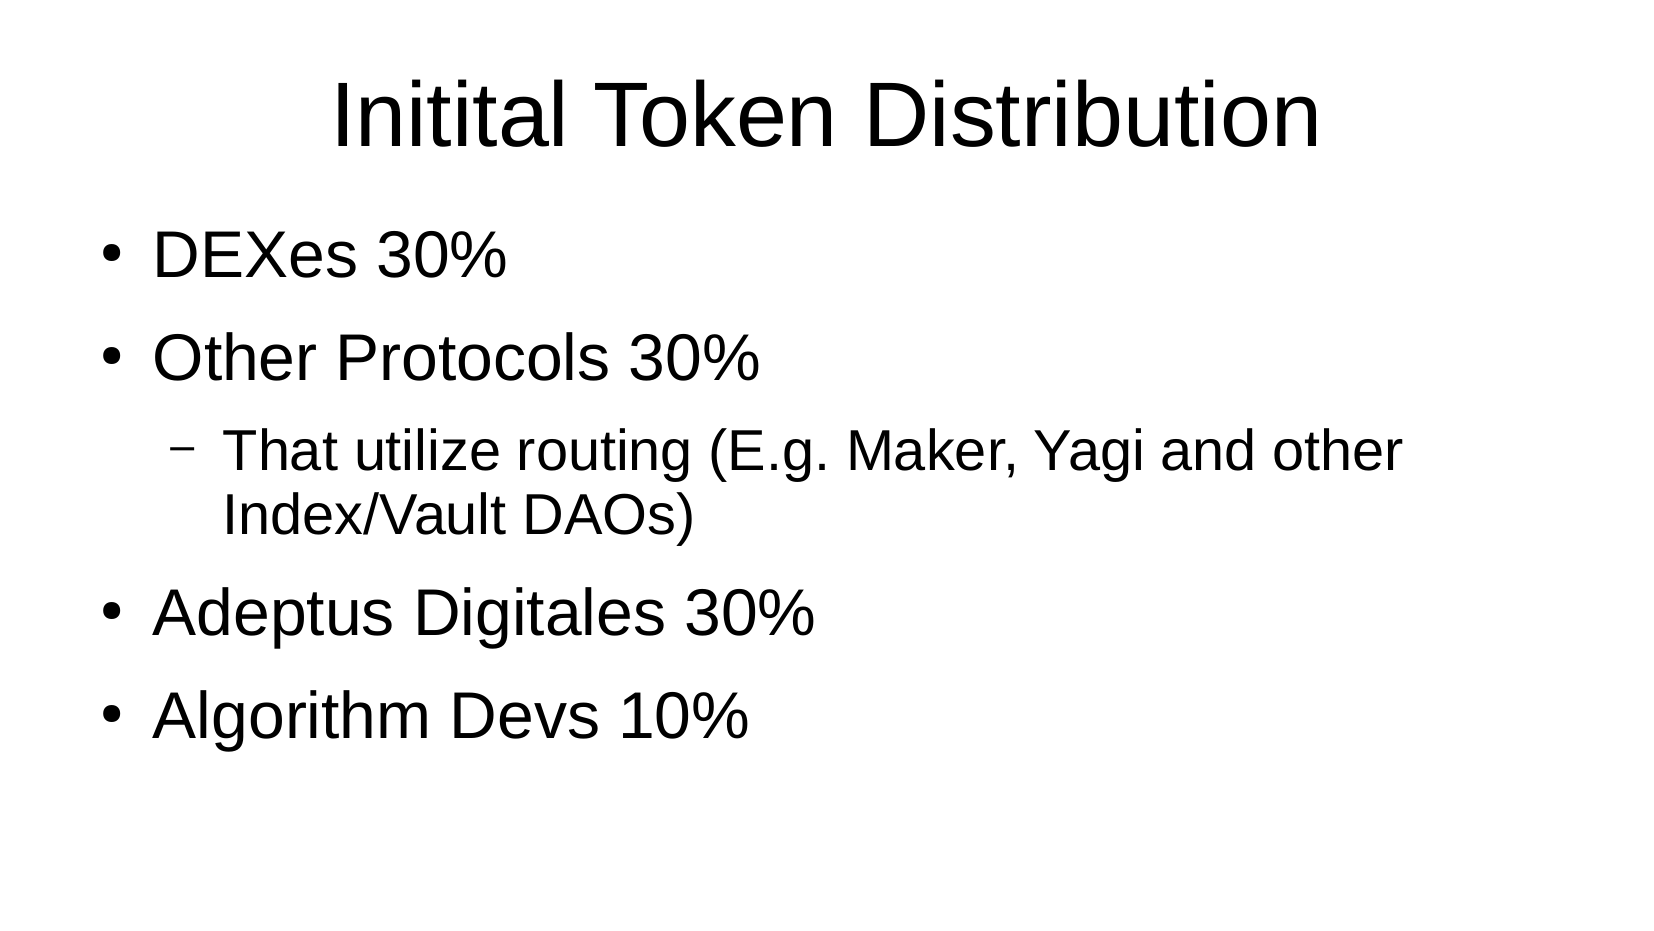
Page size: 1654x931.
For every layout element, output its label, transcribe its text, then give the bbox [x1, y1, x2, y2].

list DEXes 30% Other Protocols 30% That utilize routing (E.g. Maker, Yagi and other Index/Vault DAOs) Adeptus Digitales 30% Algorithm Devs 10% [82, 217, 1571, 758]
title Initital Token Distribution [82, 37, 1571, 193]
